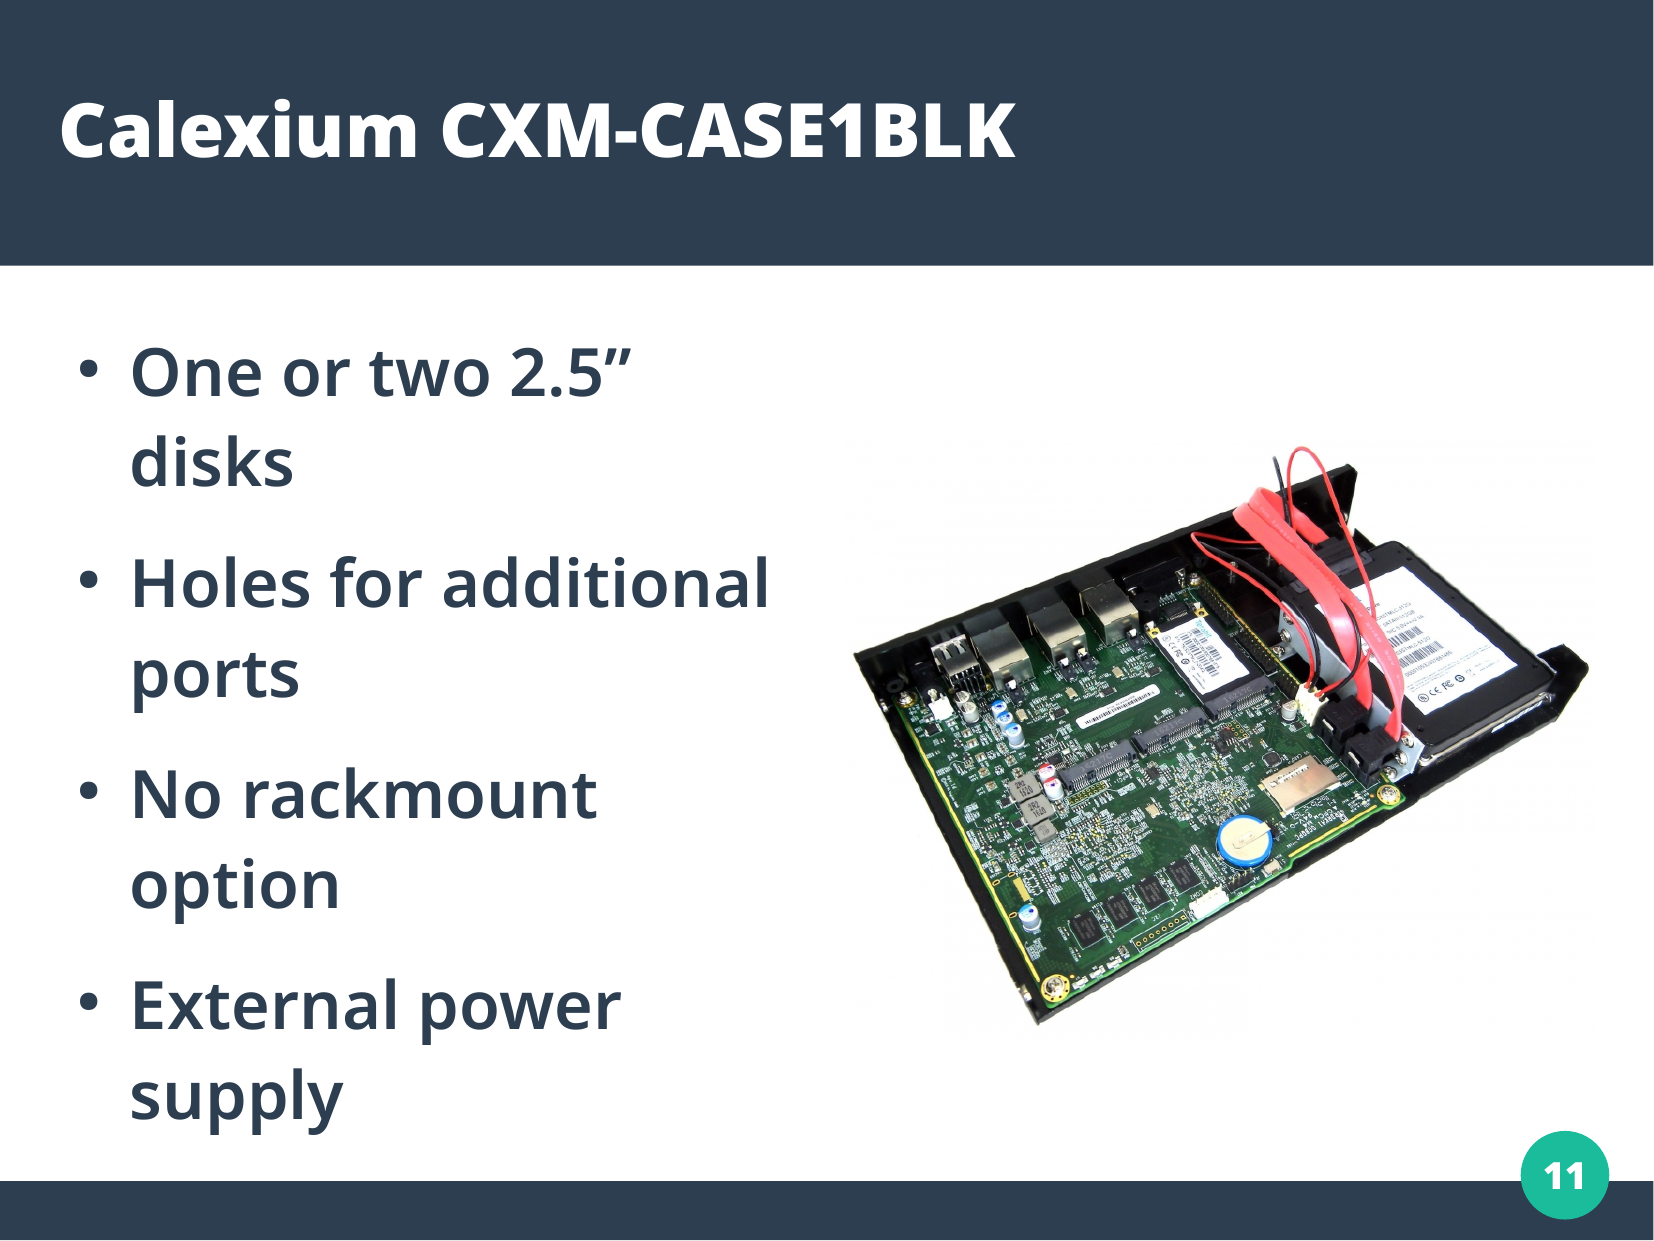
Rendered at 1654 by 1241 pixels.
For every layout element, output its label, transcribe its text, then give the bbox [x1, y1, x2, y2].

list One or two 2.5” disks Holes for additional ports No rackmount option External power supply [59, 324, 809, 1152]
picture [845, 363, 1595, 1113]
title Calexium CXM-CASE1BLK [59, 49, 1595, 207]
